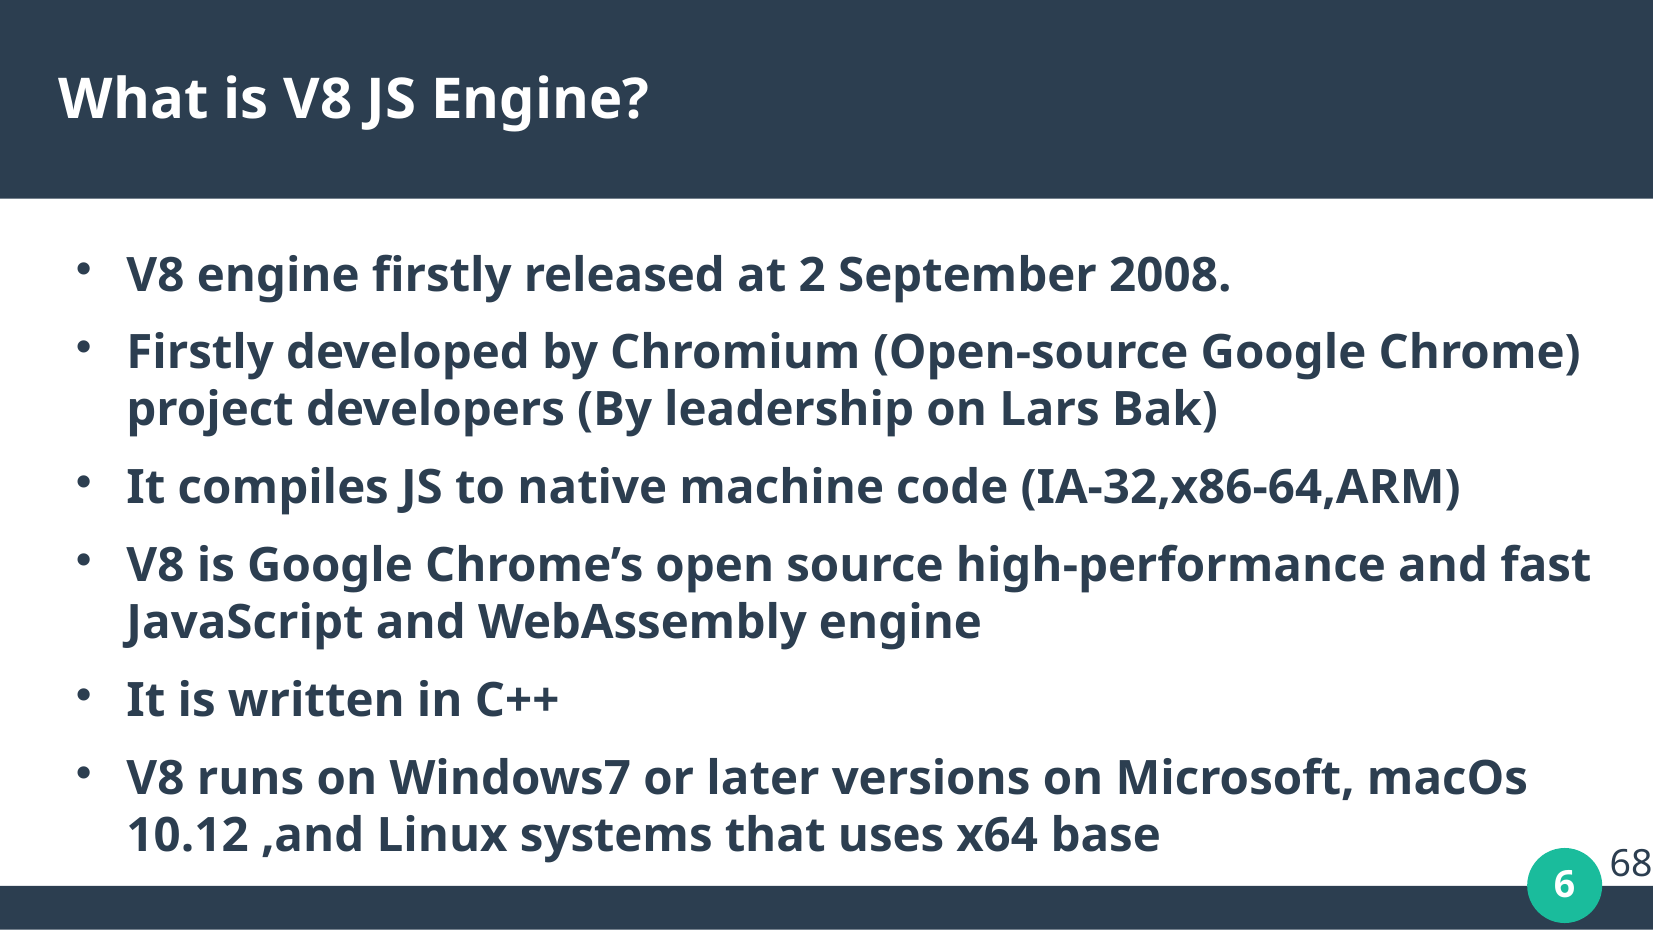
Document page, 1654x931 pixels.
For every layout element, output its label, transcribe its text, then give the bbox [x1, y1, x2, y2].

text_box 68 [1588, 830, 1654, 899]
list V8 engine firstly released at 2 September 2008. Firstly developed by Chromium (Open-source Google Chrome) project developers (By leadership on Lars Bak) It compiles JS to native machine code (IA-32,x86-64,ARM) V8 is Google Chrome’s open source high-performance and fast JavaScript and WebAssembly engine It is written in C++ V8 runs on Windows7 or later versions on Microsoft, macOs 10.12 ,and Linux systems that uses x64 base [59, 243, 1594, 864]
title What is V8 JS Engine? [59, 37, 1594, 155]
